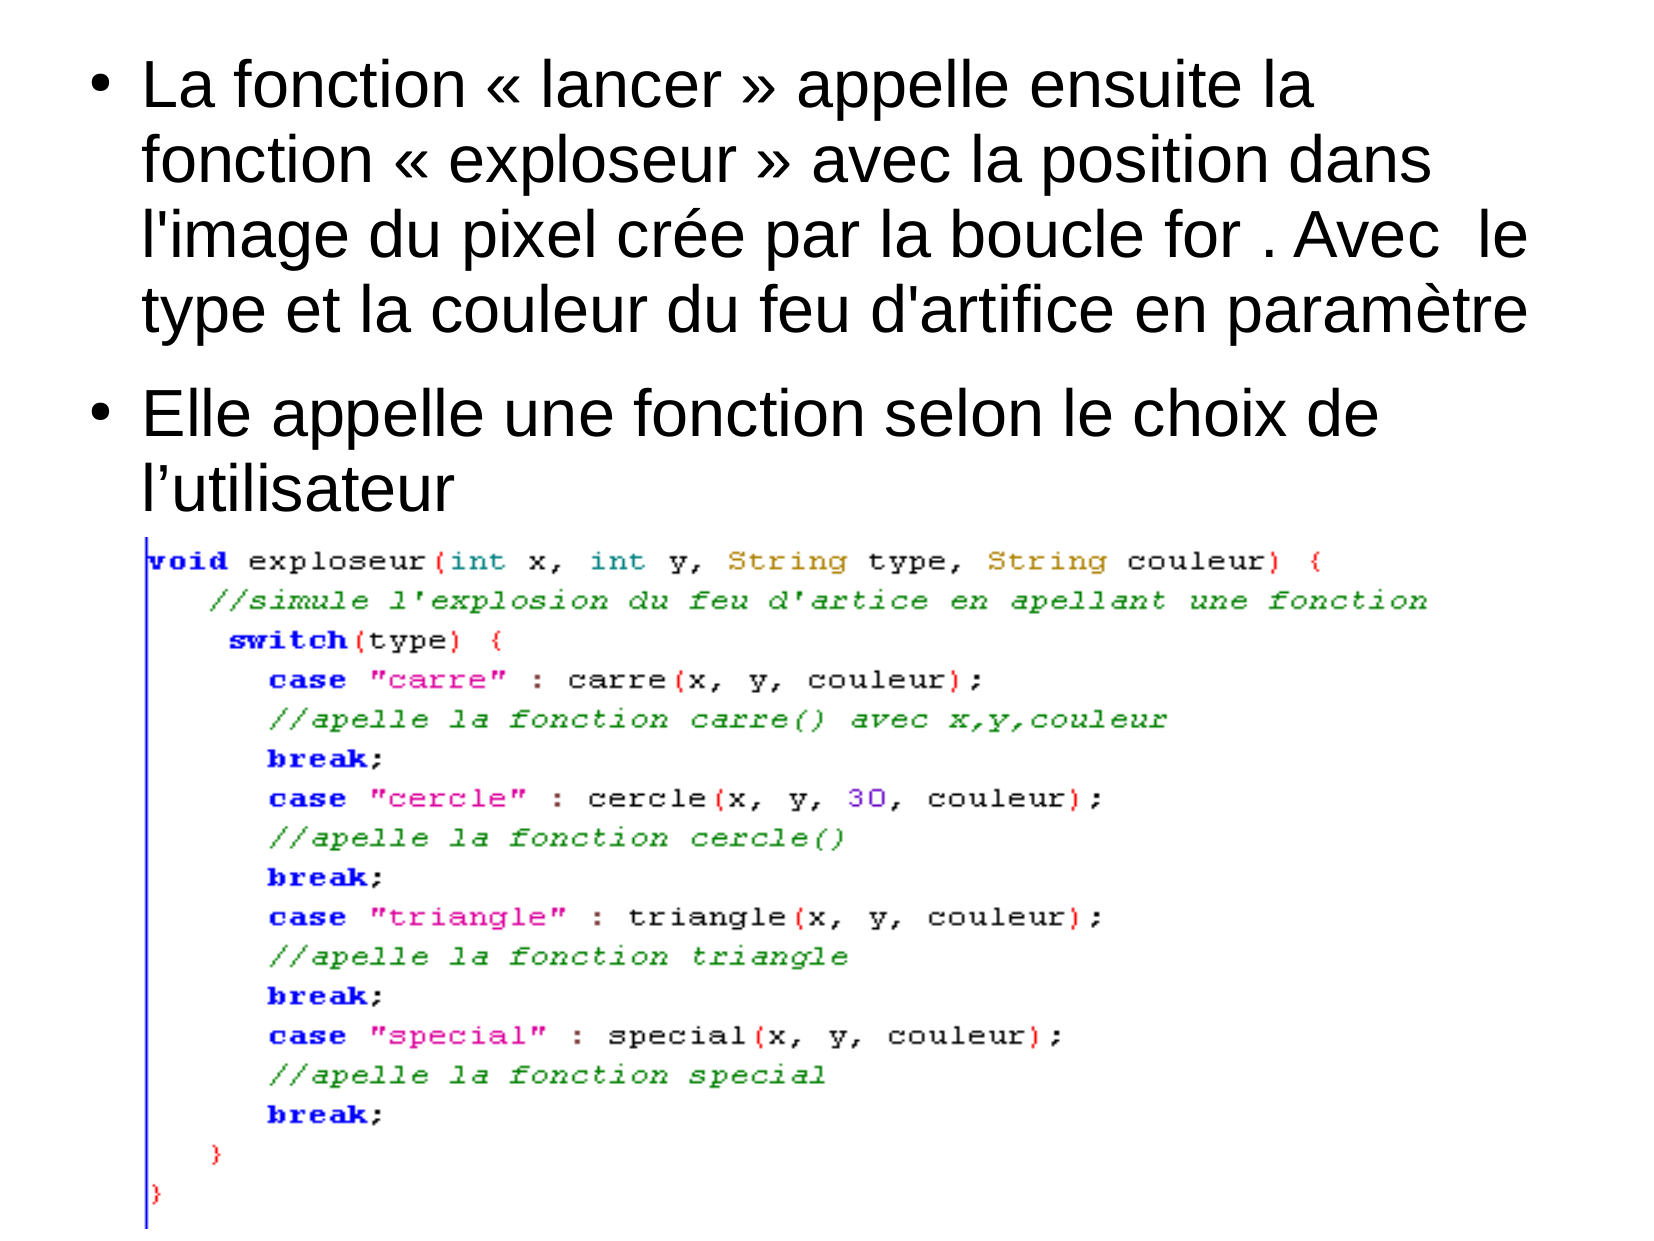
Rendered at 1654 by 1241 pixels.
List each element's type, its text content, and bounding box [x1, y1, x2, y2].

picture [141, 537, 1542, 1229]
list La fonction « lancer » appelle ensuite la fonction « exploseur » avec la position dans l'image du pixel crée par la boucle for . Avec le type et la couleur du feu d'artifice en paramètre Elle appelle une fonction selon le choix de l’utilisateur [70, 47, 1559, 1123]
